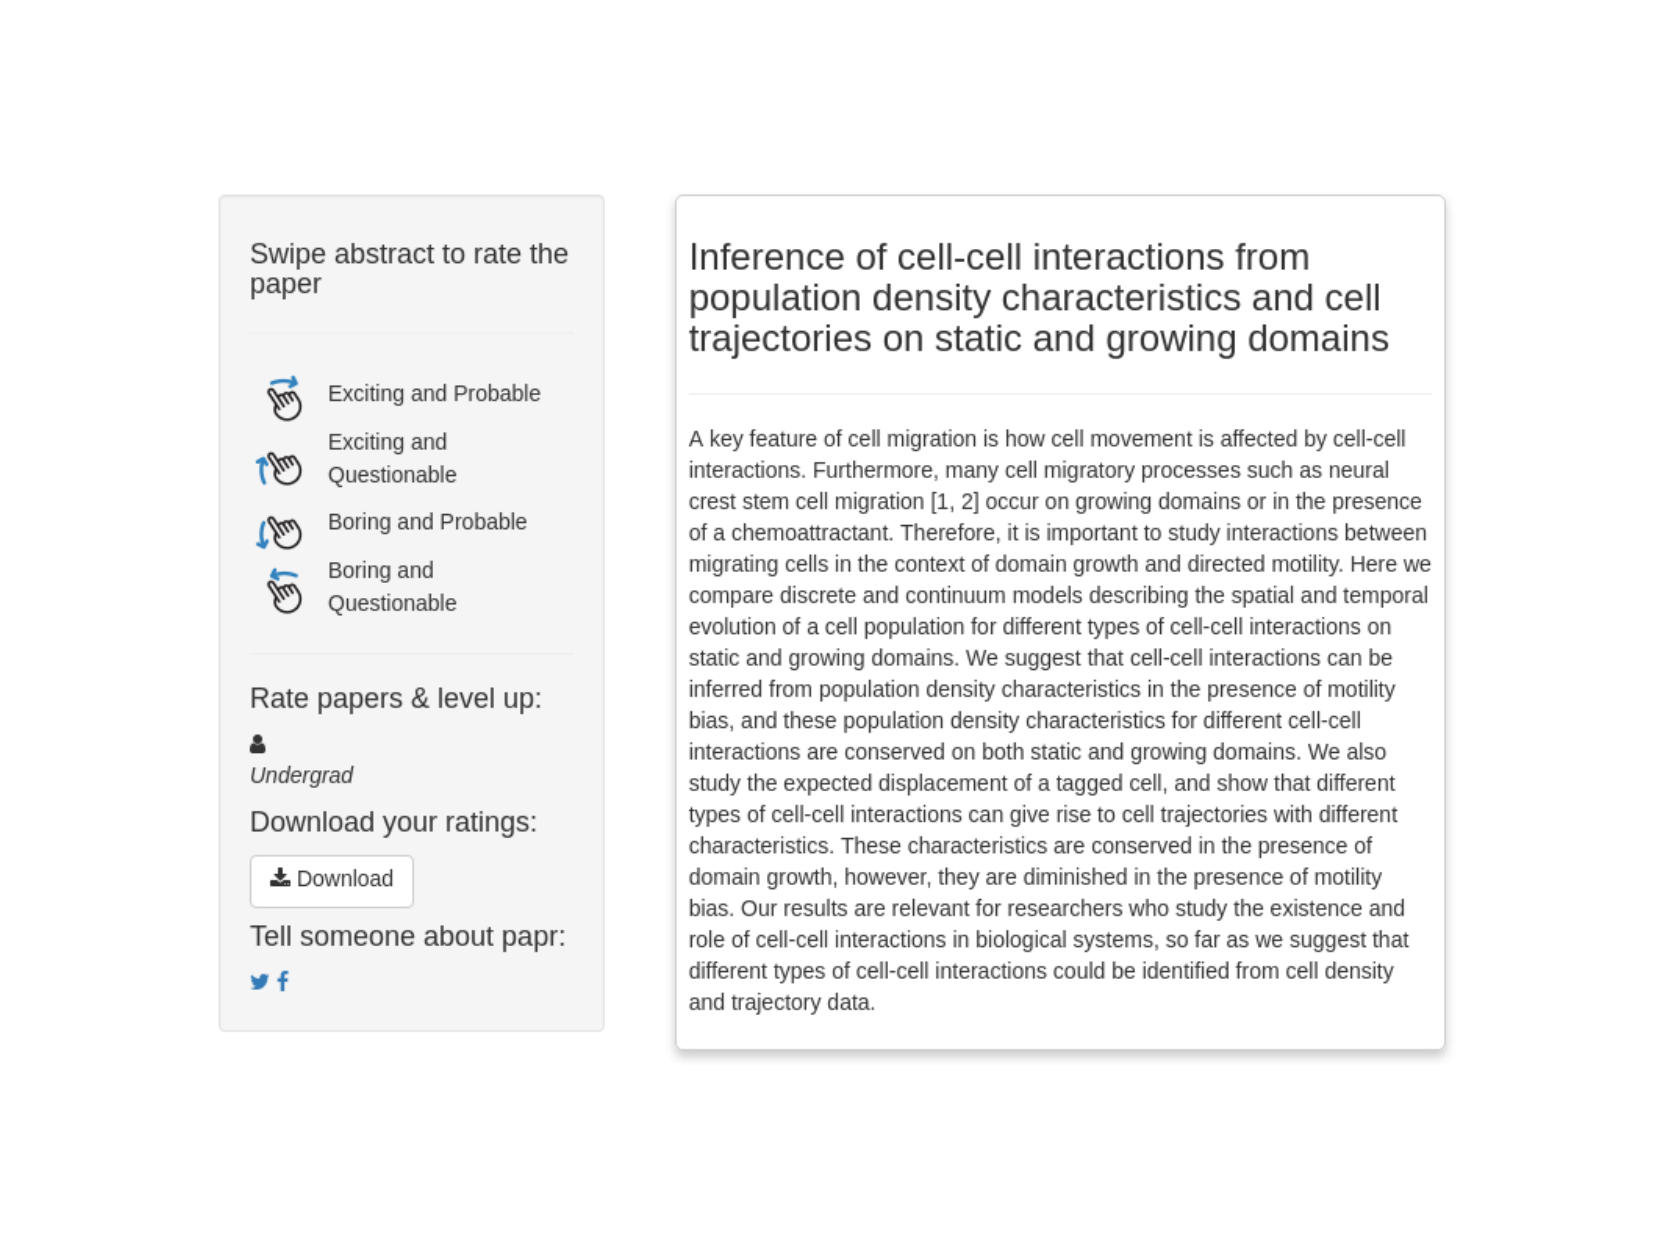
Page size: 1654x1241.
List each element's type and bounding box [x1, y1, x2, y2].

picture [186, 176, 1468, 1065]
